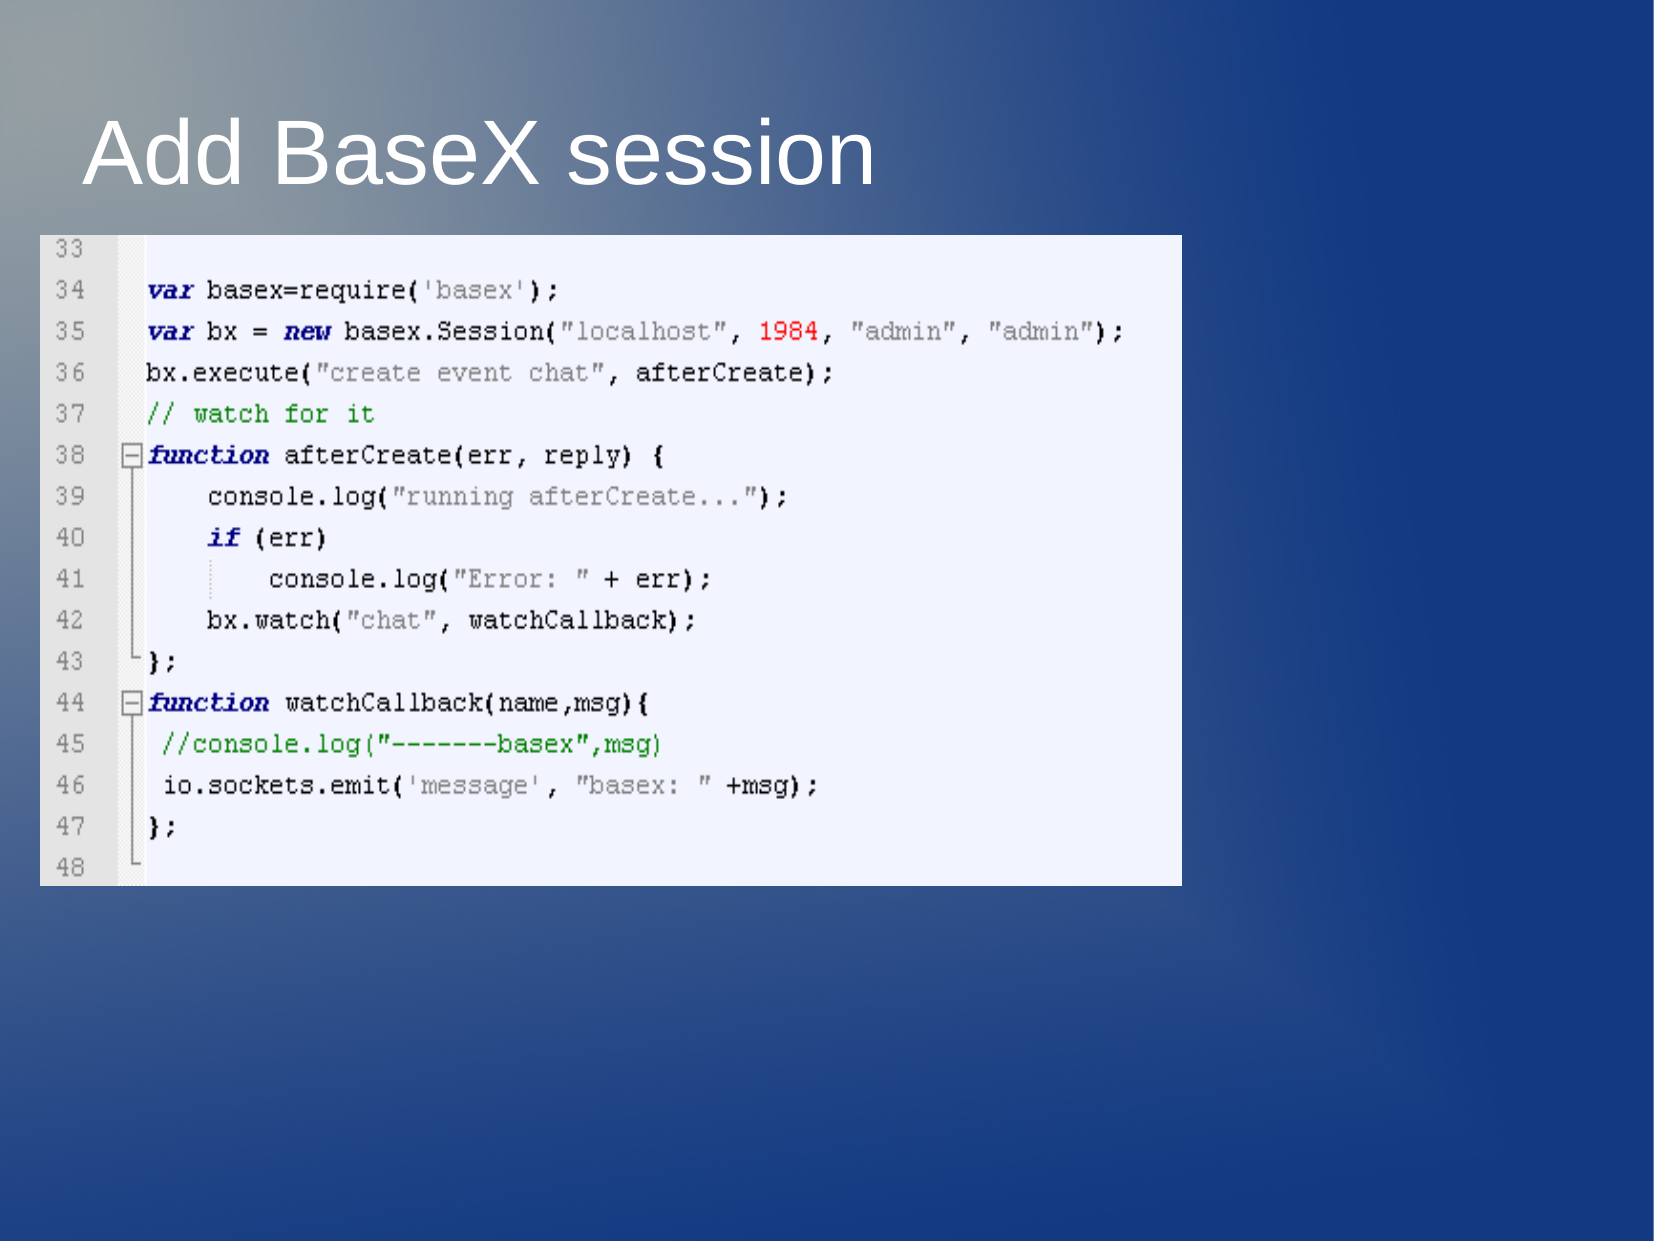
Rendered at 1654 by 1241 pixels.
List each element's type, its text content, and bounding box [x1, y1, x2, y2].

title Add BaseX session [82, 56, 1571, 250]
picture [0, 0, 1654, 1241]
